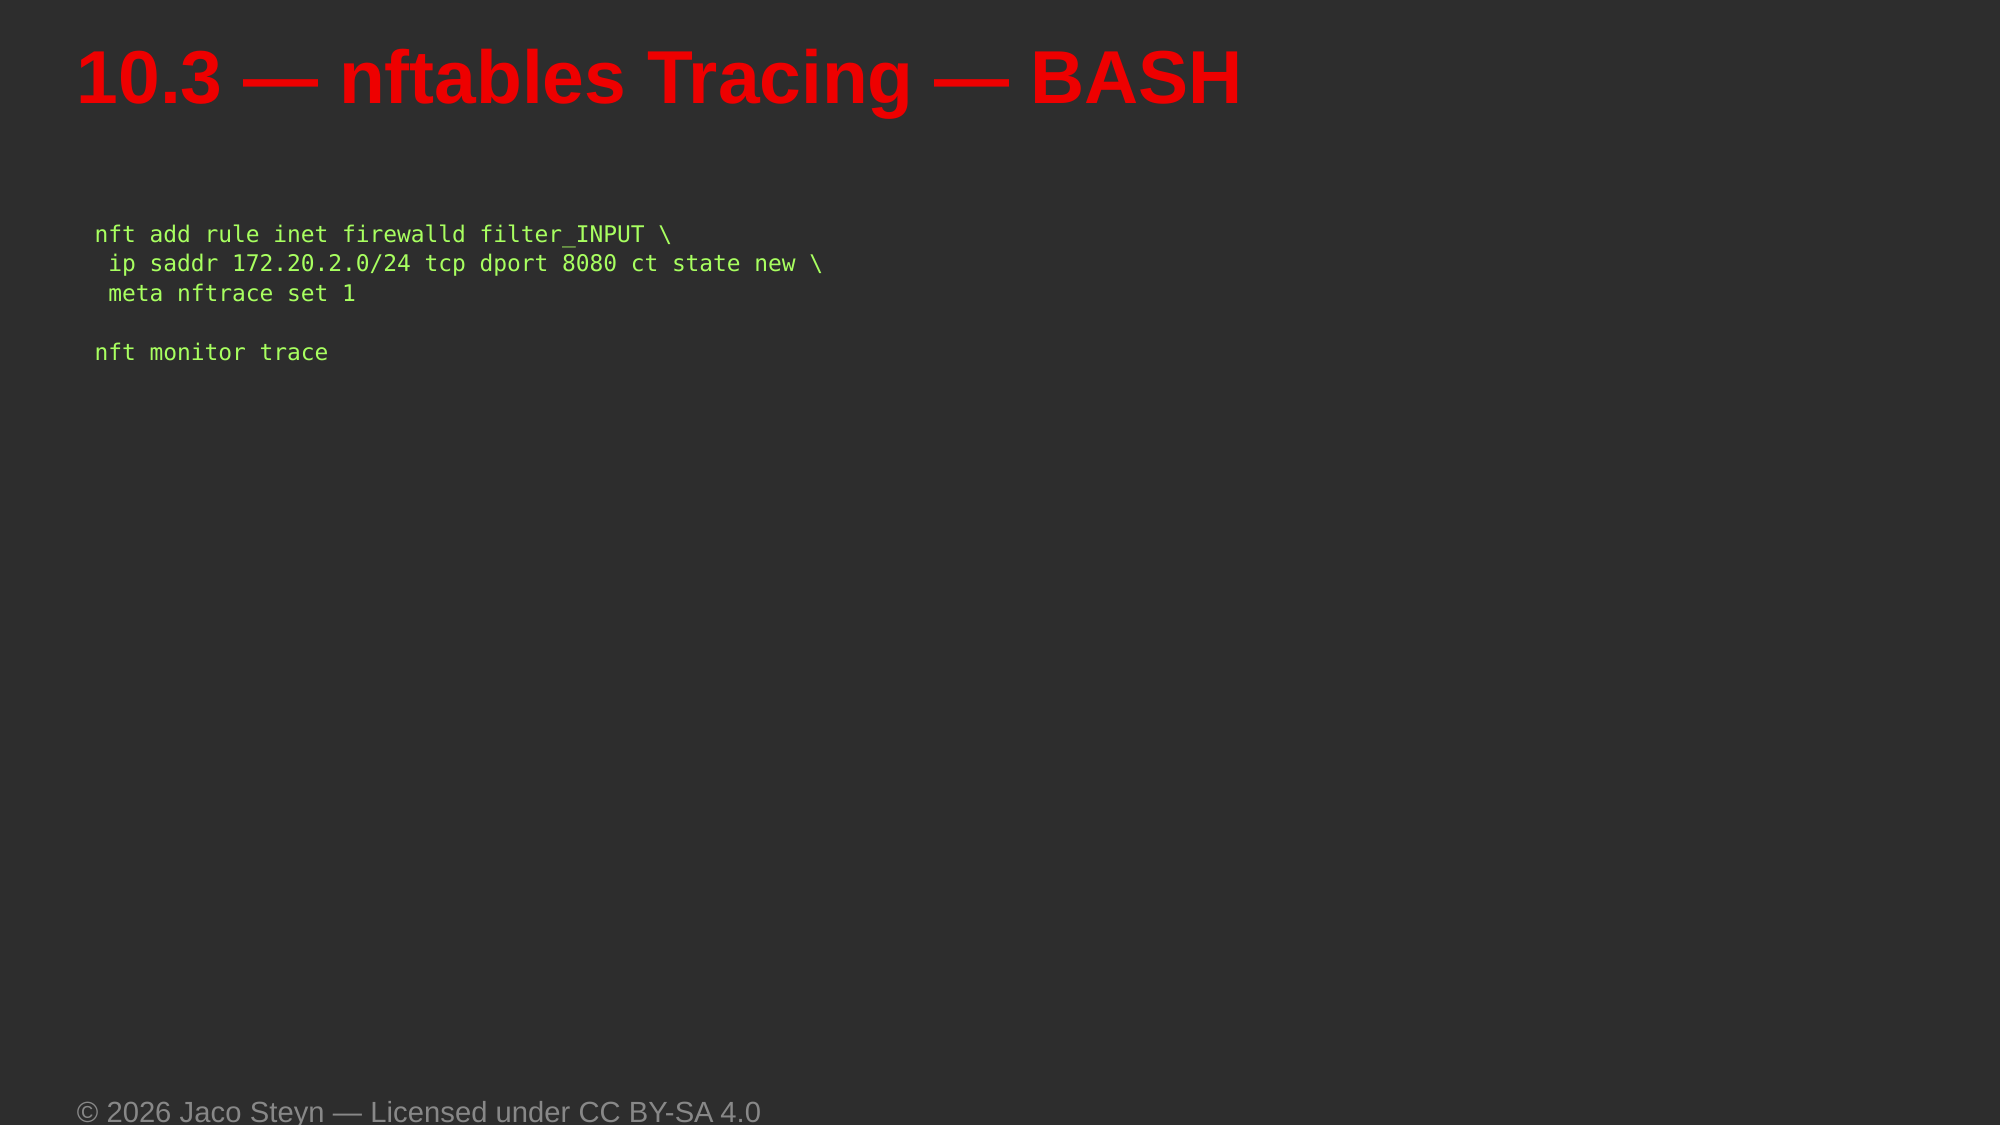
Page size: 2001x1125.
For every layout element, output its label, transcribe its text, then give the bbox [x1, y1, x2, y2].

text_box 10.3 — nftables Tracing — BASH [59, 23, 1942, 178]
text_box nft add rule inet firewalld filter_INPUT \ ip saddr 172.20.2.0/24 tcp dport 8080 ct state new \ meta nftrace set 1 nft monitor trace [59, 194, 1942, 1052]
text_box © 2026 Jaco Steyn — Licensed under CC BY-SA 4.0 [59, 1083, 1942, 1120]
